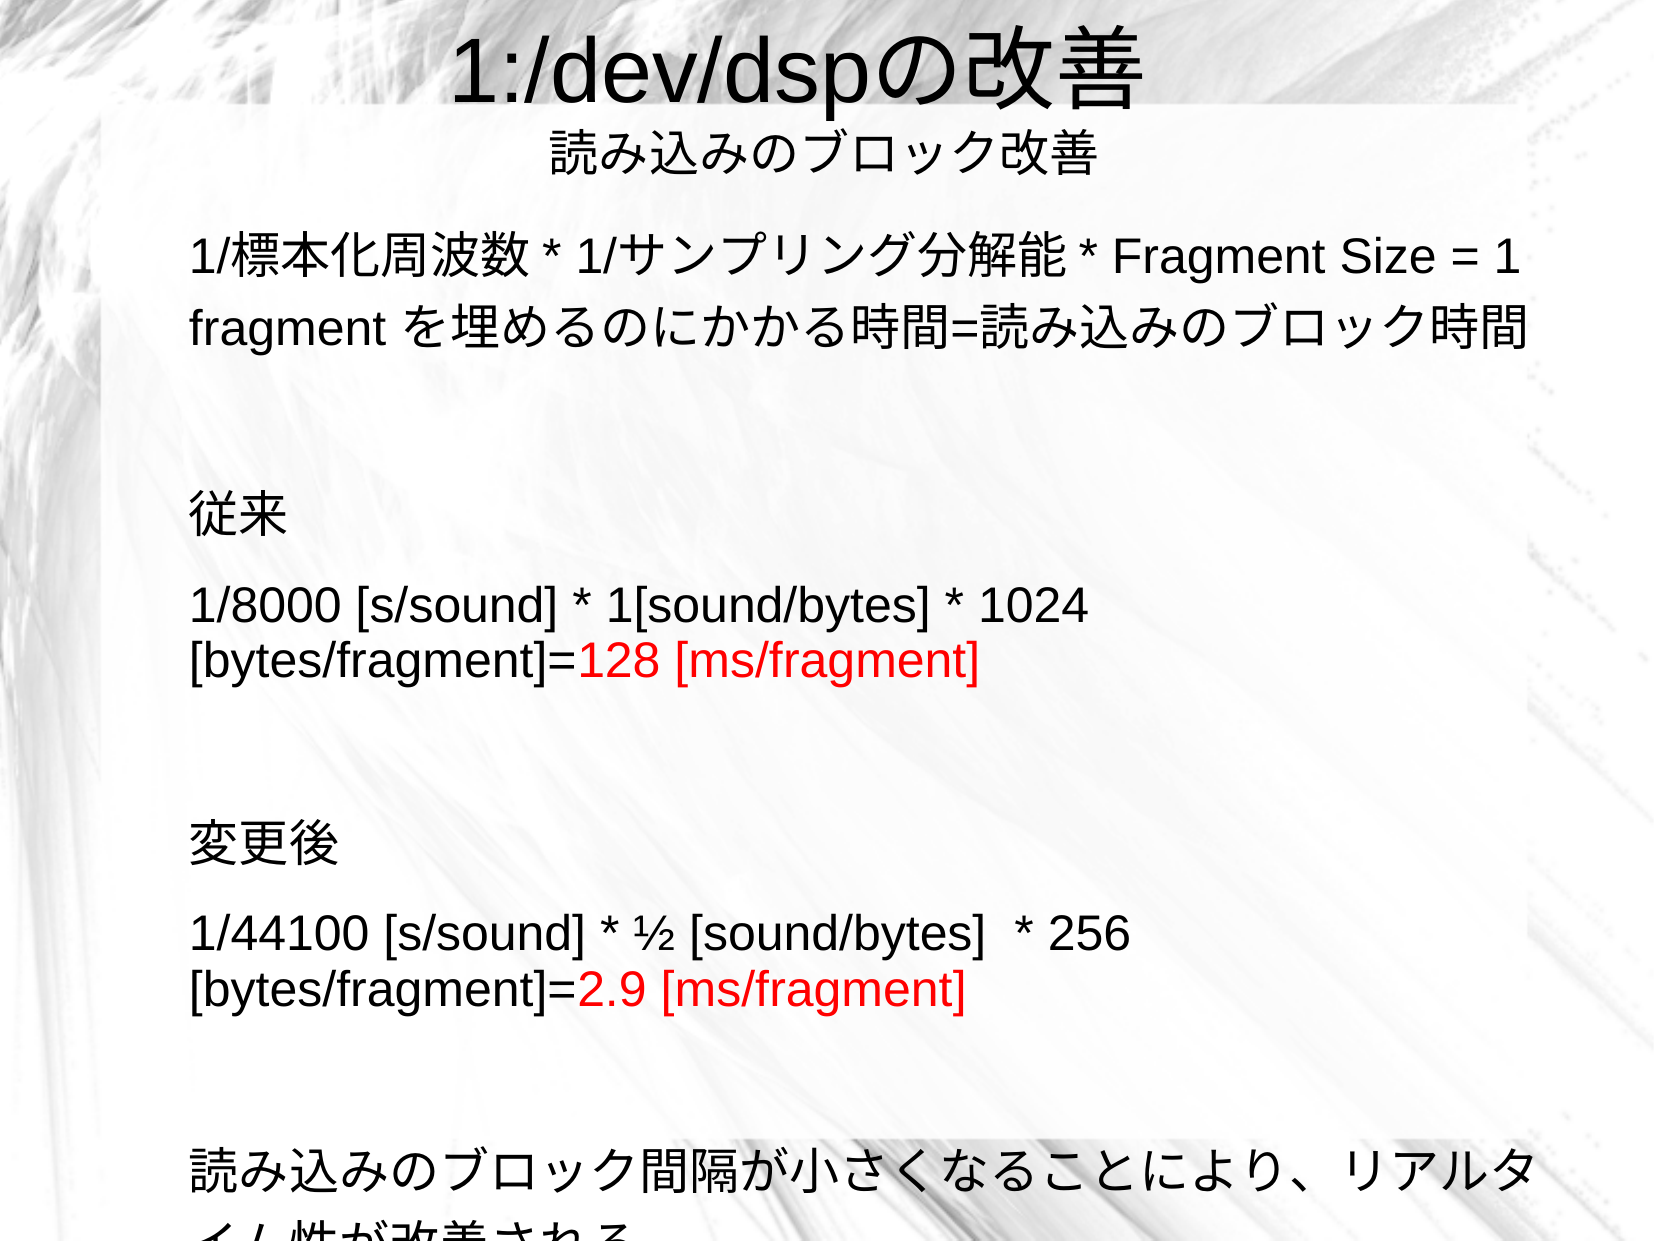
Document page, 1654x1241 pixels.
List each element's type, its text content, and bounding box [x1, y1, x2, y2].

picture [559, 1233, 575, 1241]
picture [0, 0, 1654, 1241]
picture [310, 1234, 320, 1241]
picture [418, 1233, 429, 1241]
text_box 1:/dev/dspの改善 [401, 13, 1194, 113]
picture [357, 1236, 368, 1241]
list 読み込みのブロック改善 1/標本化周波数 * 1/サンプリング分解能 * Fragment Size = 1 fragment を埋めるのにかかる時間=読み込みのブロック時間 従来 1/8000 [s/sound] * 1[sound/bytes] * 1024 [bytes/fragment]=128 [ms/fragment] 変更後 1/44100 [s/sound] * ½ [sound/bytes] * 256 [bytes/fragment]=2.9 [ms/fragment] 読み込みのブロック間隔が小さくなることにより、リアルタイム性が改善される。 [118, 113, 1571, 1132]
